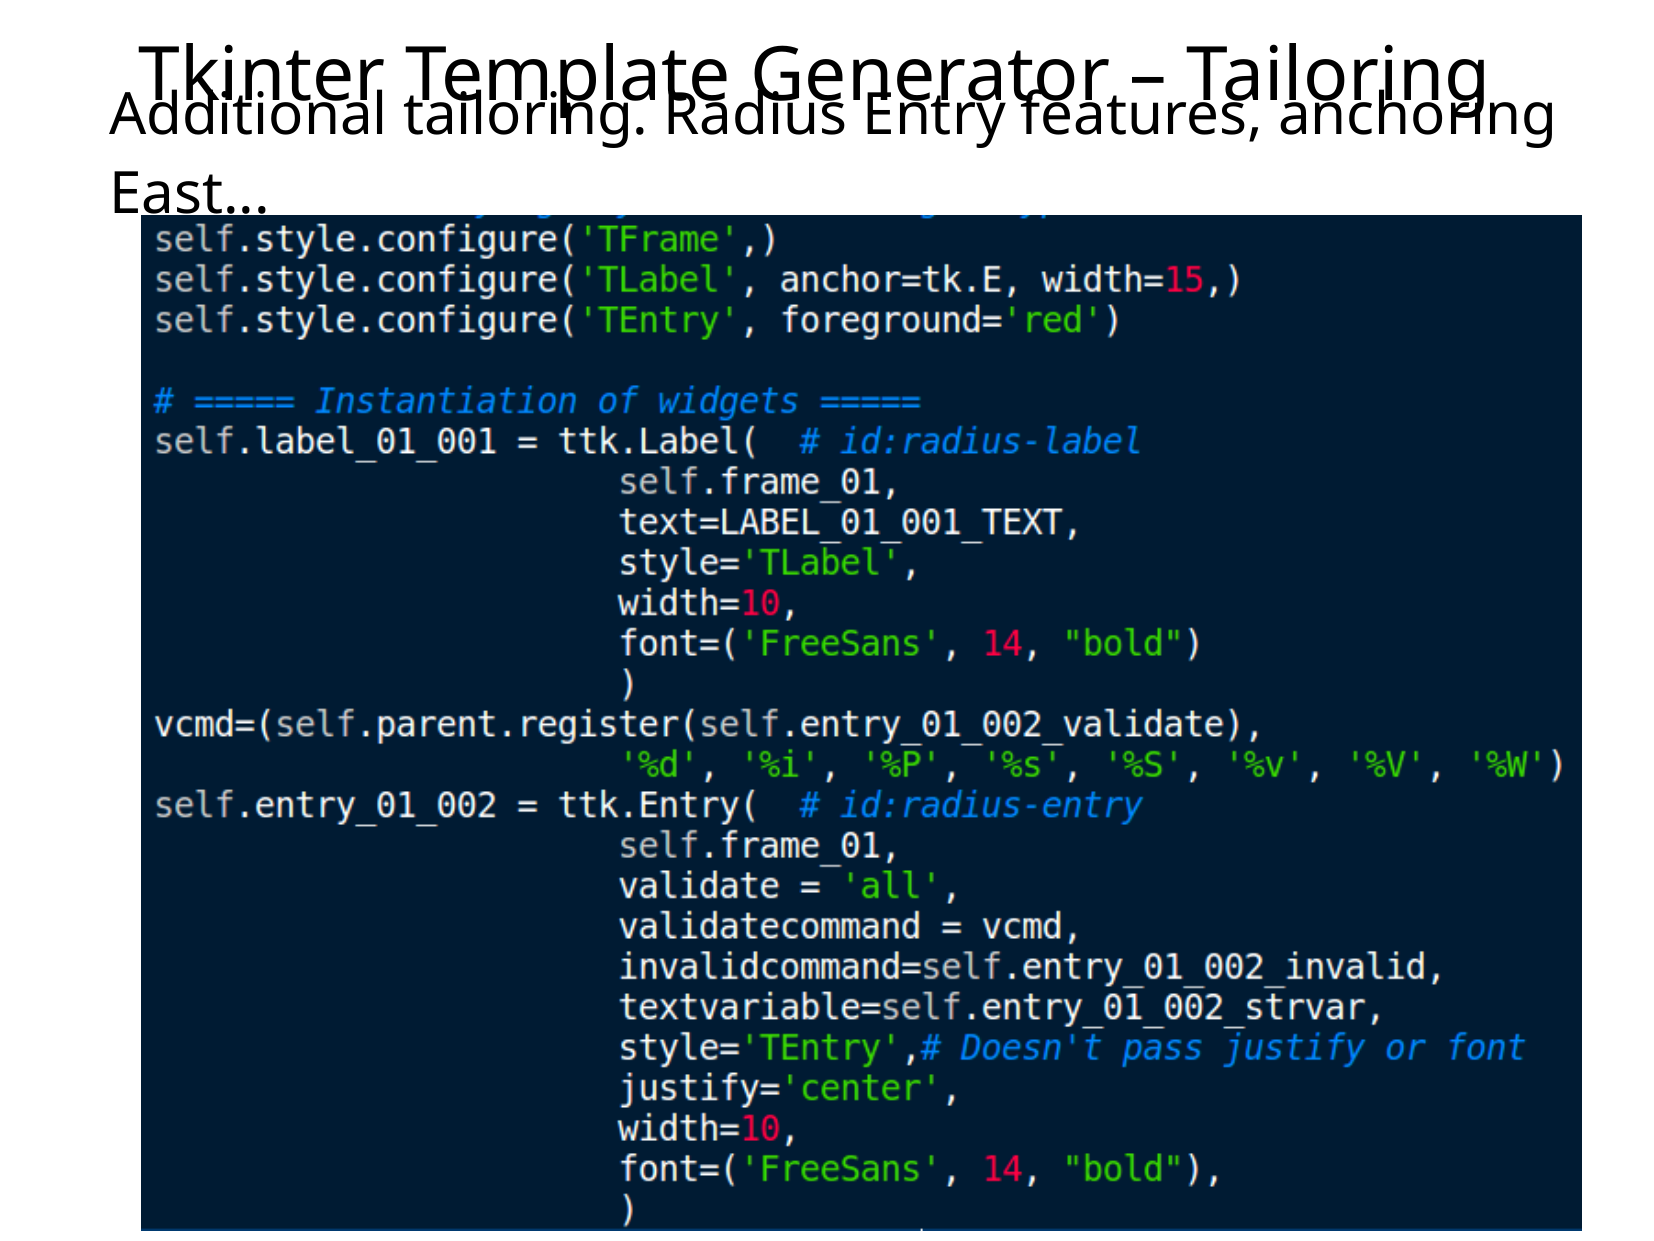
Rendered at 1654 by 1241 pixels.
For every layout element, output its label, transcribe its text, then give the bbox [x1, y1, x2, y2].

title Tkinter Template Generator – Tailoring [70, 7, 1560, 137]
title Additional tailoring. Radius Entry features, anchoring East... [109, 87, 1654, 217]
picture [141, 215, 1582, 1231]
